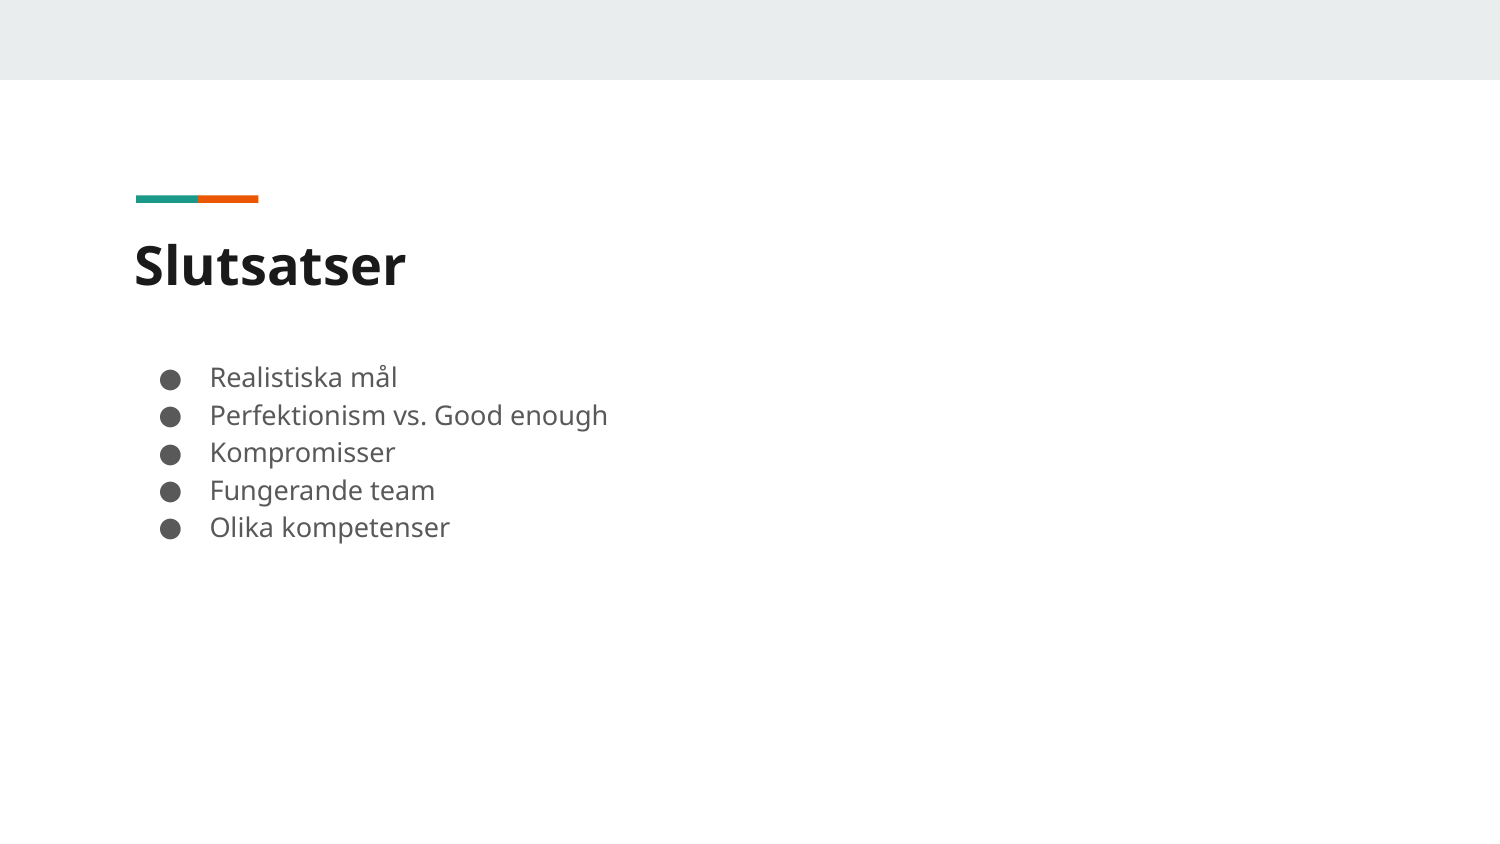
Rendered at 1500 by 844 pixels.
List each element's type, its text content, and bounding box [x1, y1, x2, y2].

list Realistiska mål Perfektionism vs. Good enough Kompromisser Fungerande team Olika kompetenser [119, 341, 1381, 712]
title Slutsatser [119, 216, 1381, 305]
